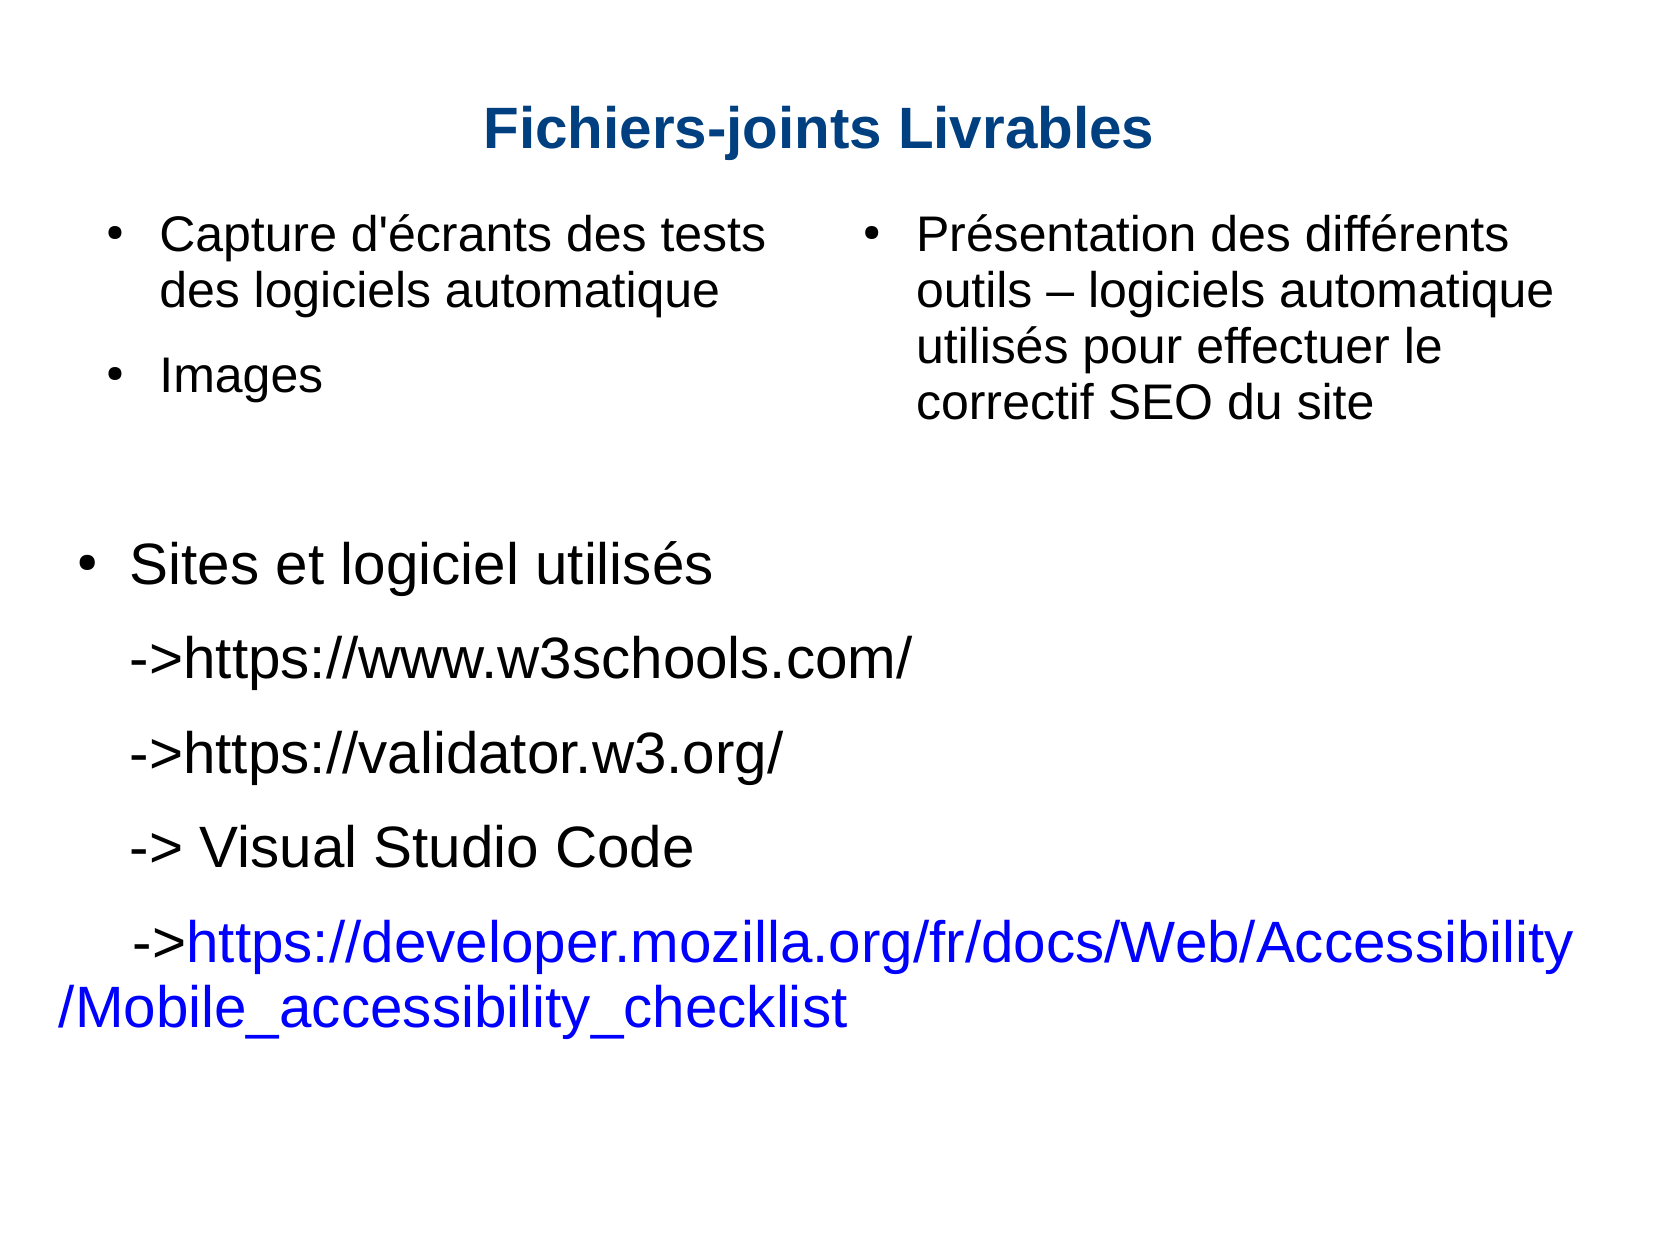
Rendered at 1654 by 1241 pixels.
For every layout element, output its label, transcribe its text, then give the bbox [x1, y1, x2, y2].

list Sites et logiciel utilisés ->https://www.w3schools.com/ ->https://validator.w3.org/ -> Visual Studio Code ->https://developer.mozilla.org/fr/docs/Web/Accessibility/Mobile_accessibility_checklist [59, 531, 1625, 1241]
title Fichiers-joints Livrables [82, 49, 1536, 207]
list Capture d'écrants des tests des logiciels automatique Images [88, 206, 827, 531]
list Présentation des différents outils – logiciels automatique utilisés pour effectuer le correctif SEO du site [845, 206, 1625, 473]
